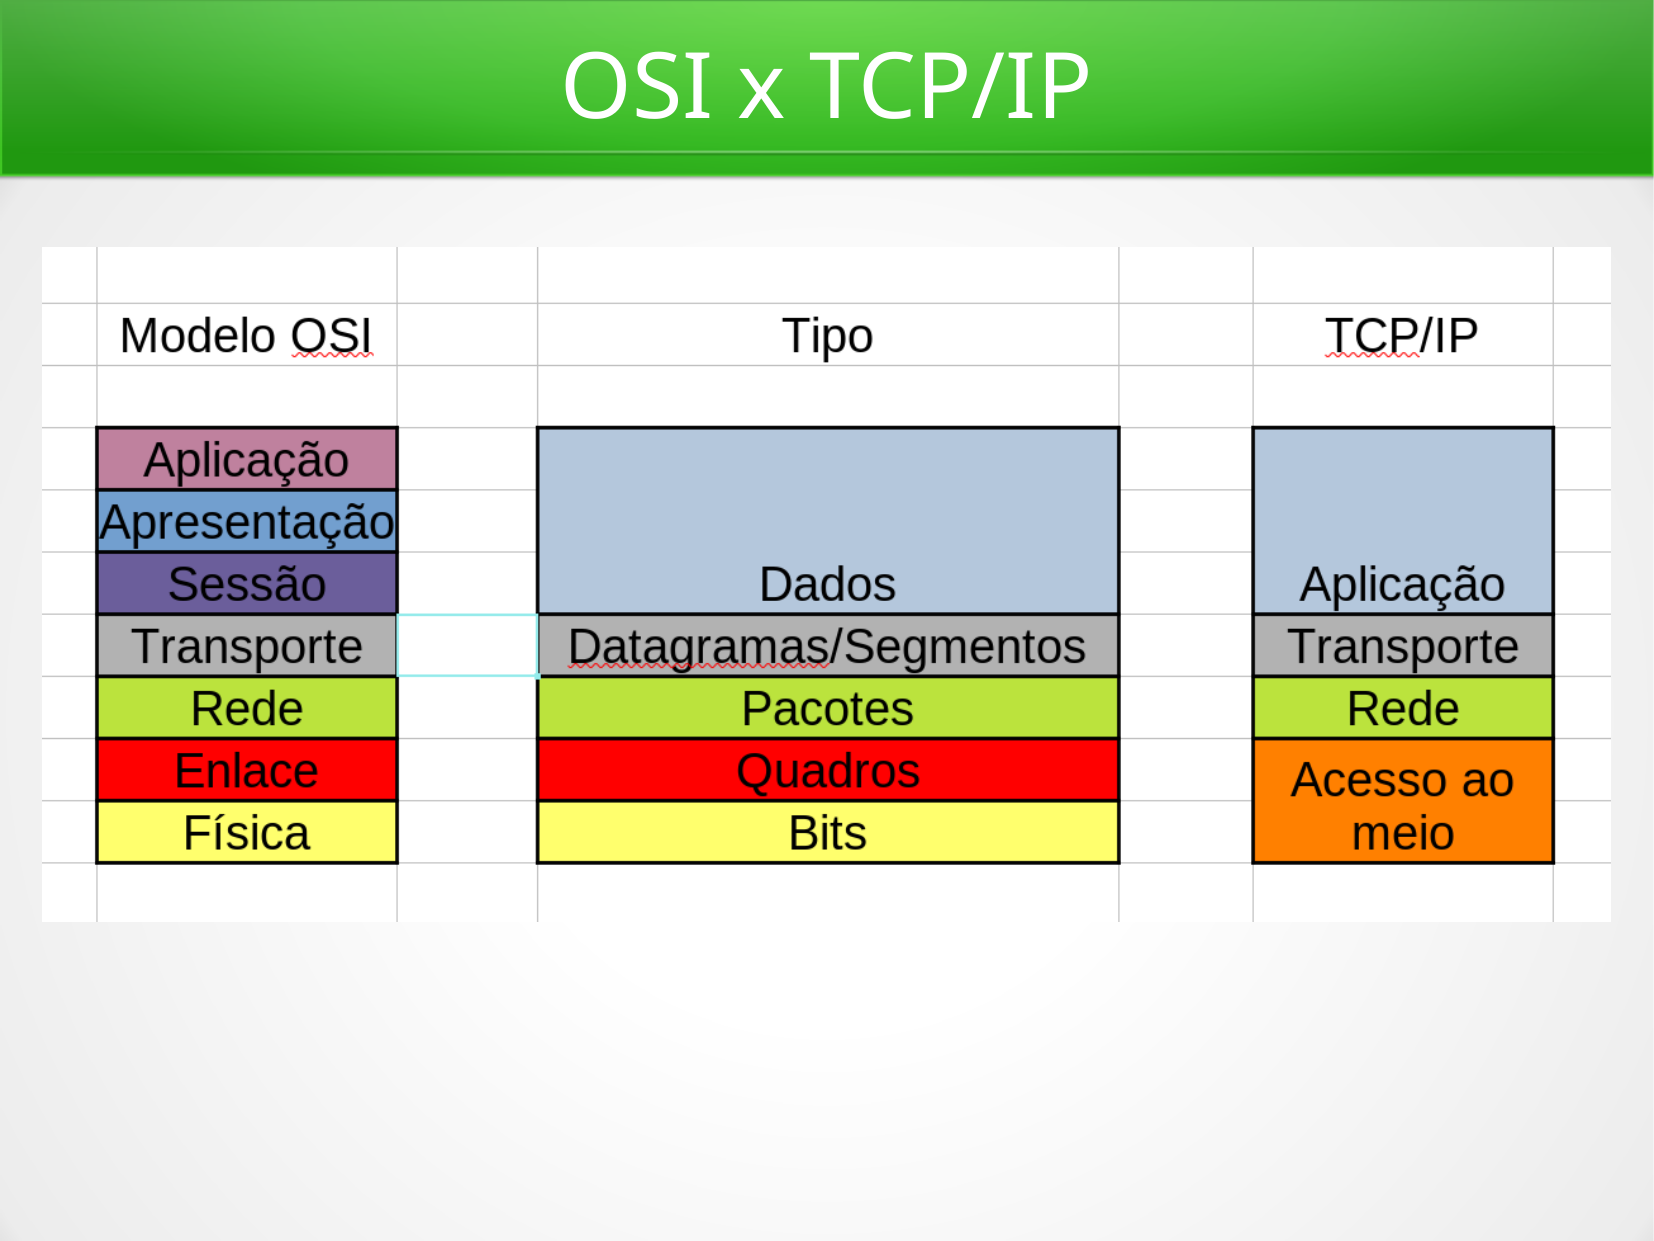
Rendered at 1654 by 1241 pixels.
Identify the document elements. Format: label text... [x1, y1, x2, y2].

title OSI x TCP/IP [82, 11, 1571, 154]
picture [0, 0, 1654, 1241]
